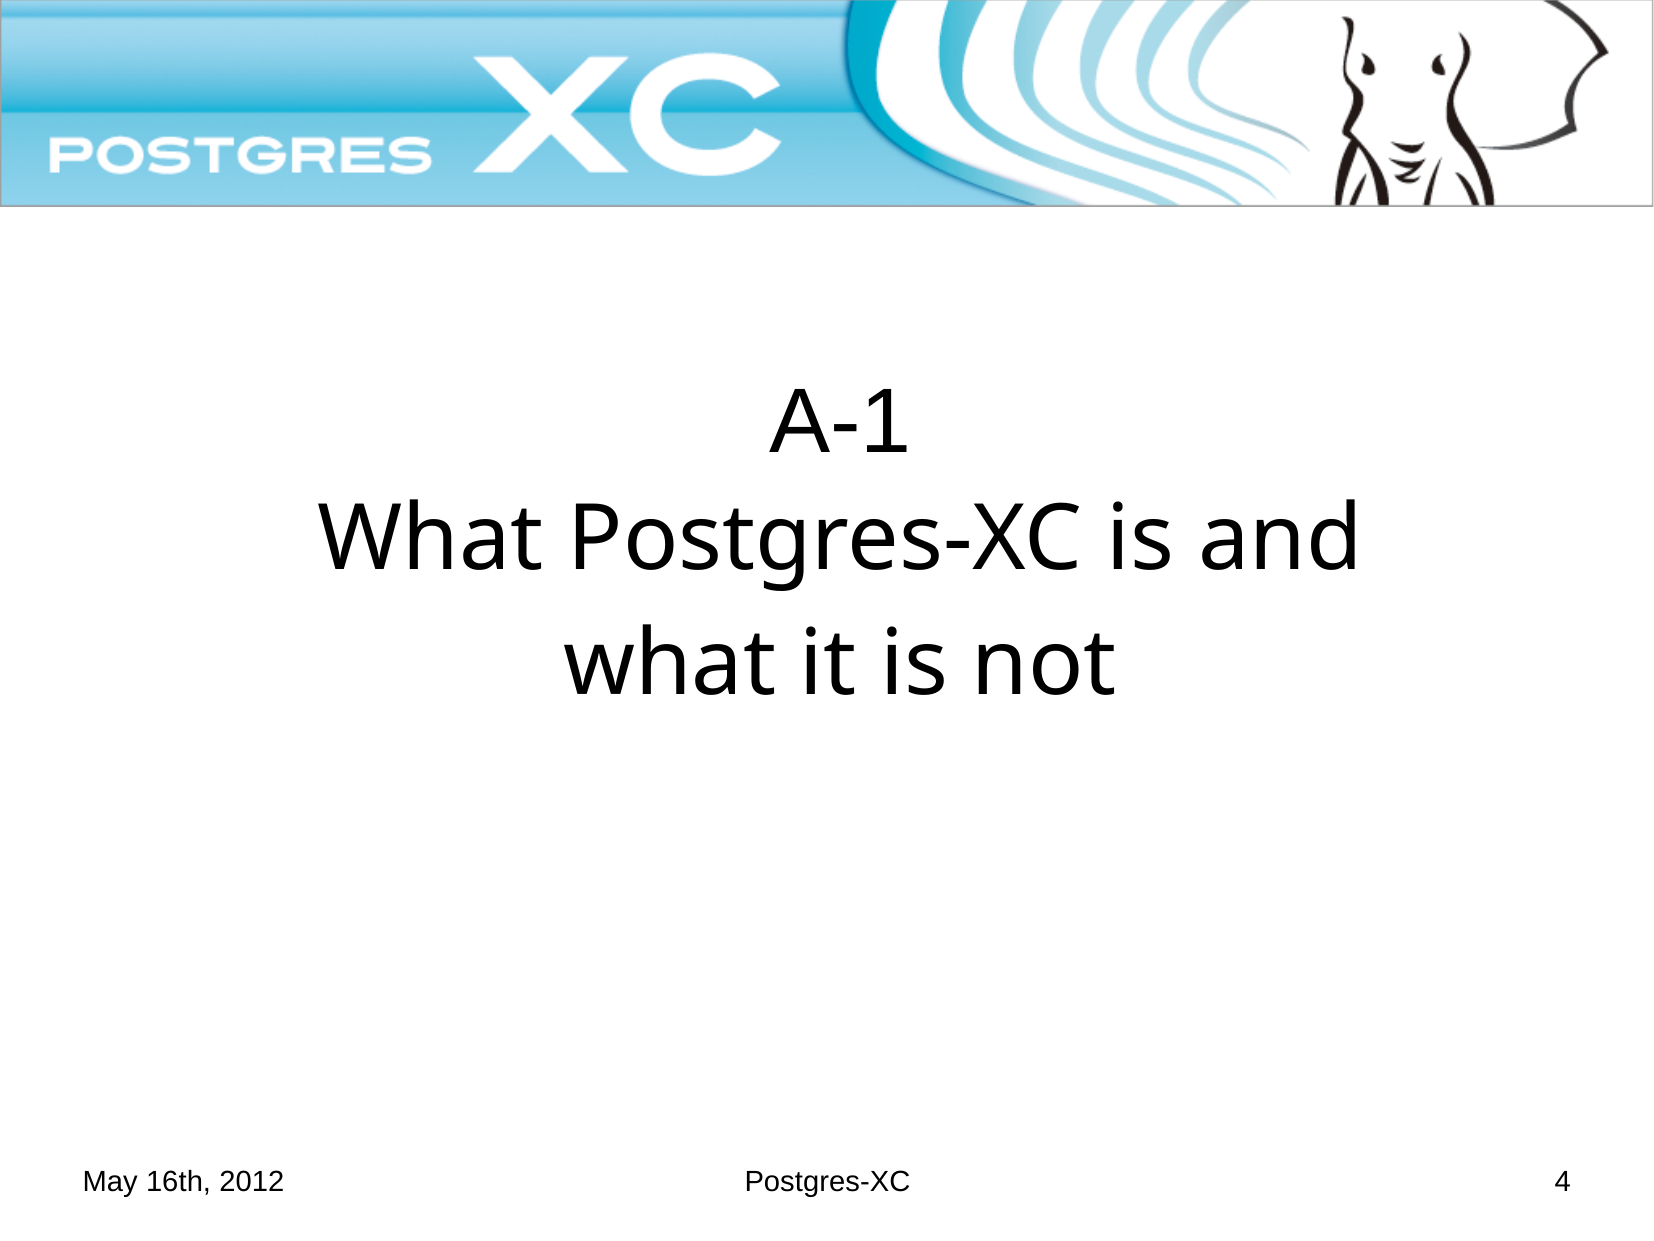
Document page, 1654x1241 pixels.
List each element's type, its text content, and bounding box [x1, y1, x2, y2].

picture [0, 0, 1654, 207]
title A-1 What Postgres-XC is and what it is not [96, 382, 1585, 709]
